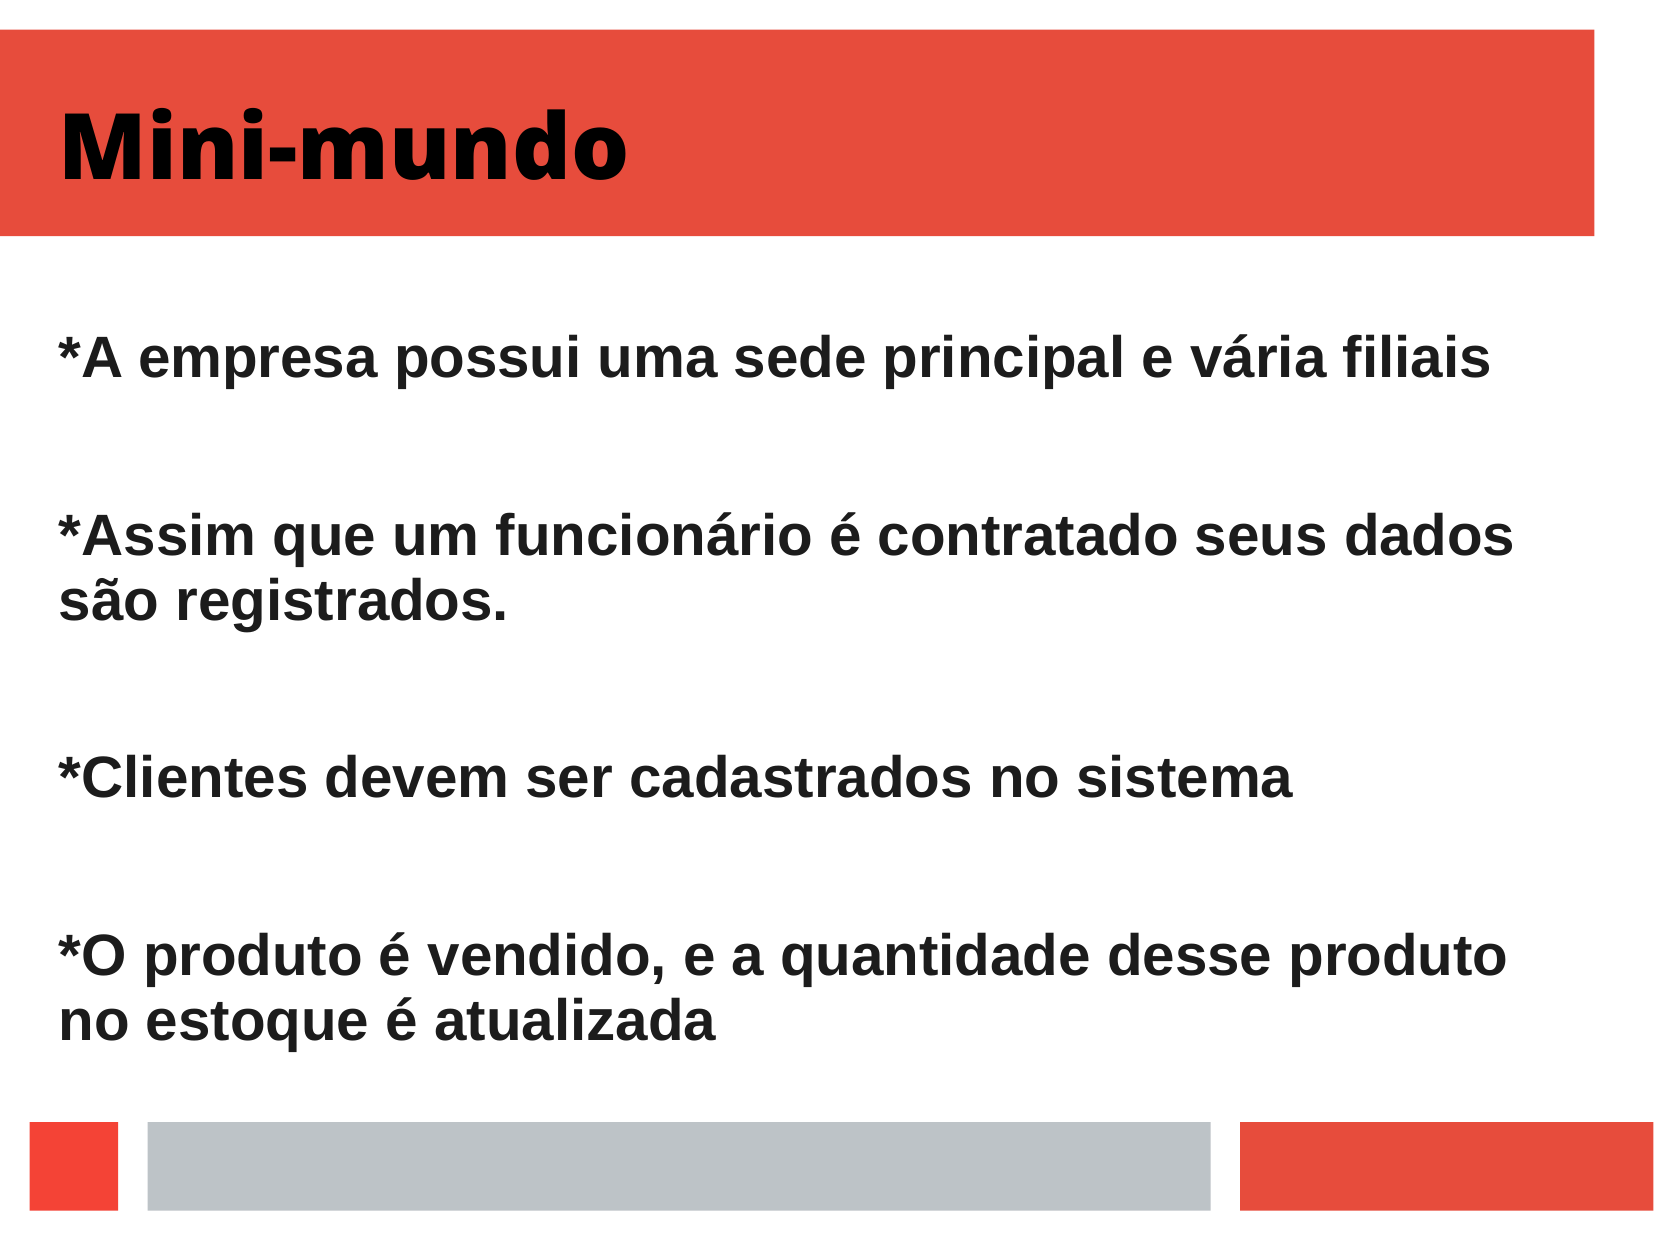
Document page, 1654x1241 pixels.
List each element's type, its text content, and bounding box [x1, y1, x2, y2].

title Mini-mundo [59, 59, 1595, 207]
list *A empresa possui uma sede principal e vária filiais *Assim que um funcionário é contratado seus dados são registrados. *Clientes devem ser cadastrados no sistema *O produto é vendido, e a quantidade desse produto no estoque é atualizada [59, 324, 1565, 1093]
